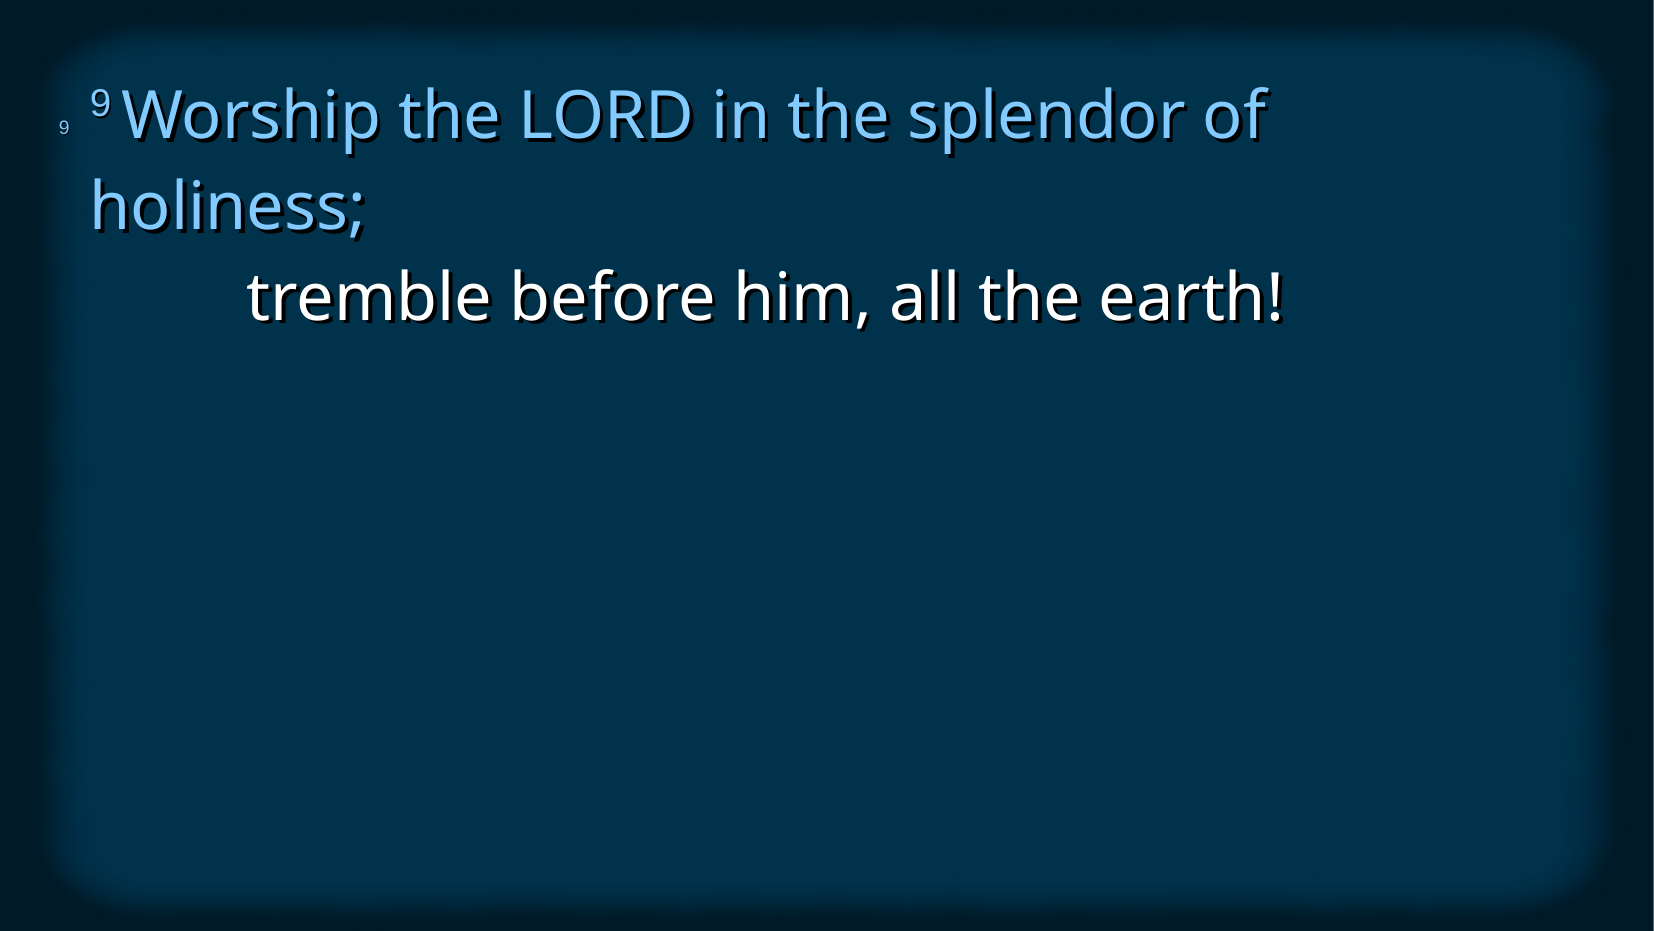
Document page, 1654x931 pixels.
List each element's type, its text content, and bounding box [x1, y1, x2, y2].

text_box 9 [43, 52, 94, 135]
text_box 9 Worship the LORD in the splendor of holiness; tremble before him, all the earth! [75, 60, 1576, 342]
picture [0, 0, 1654, 931]
